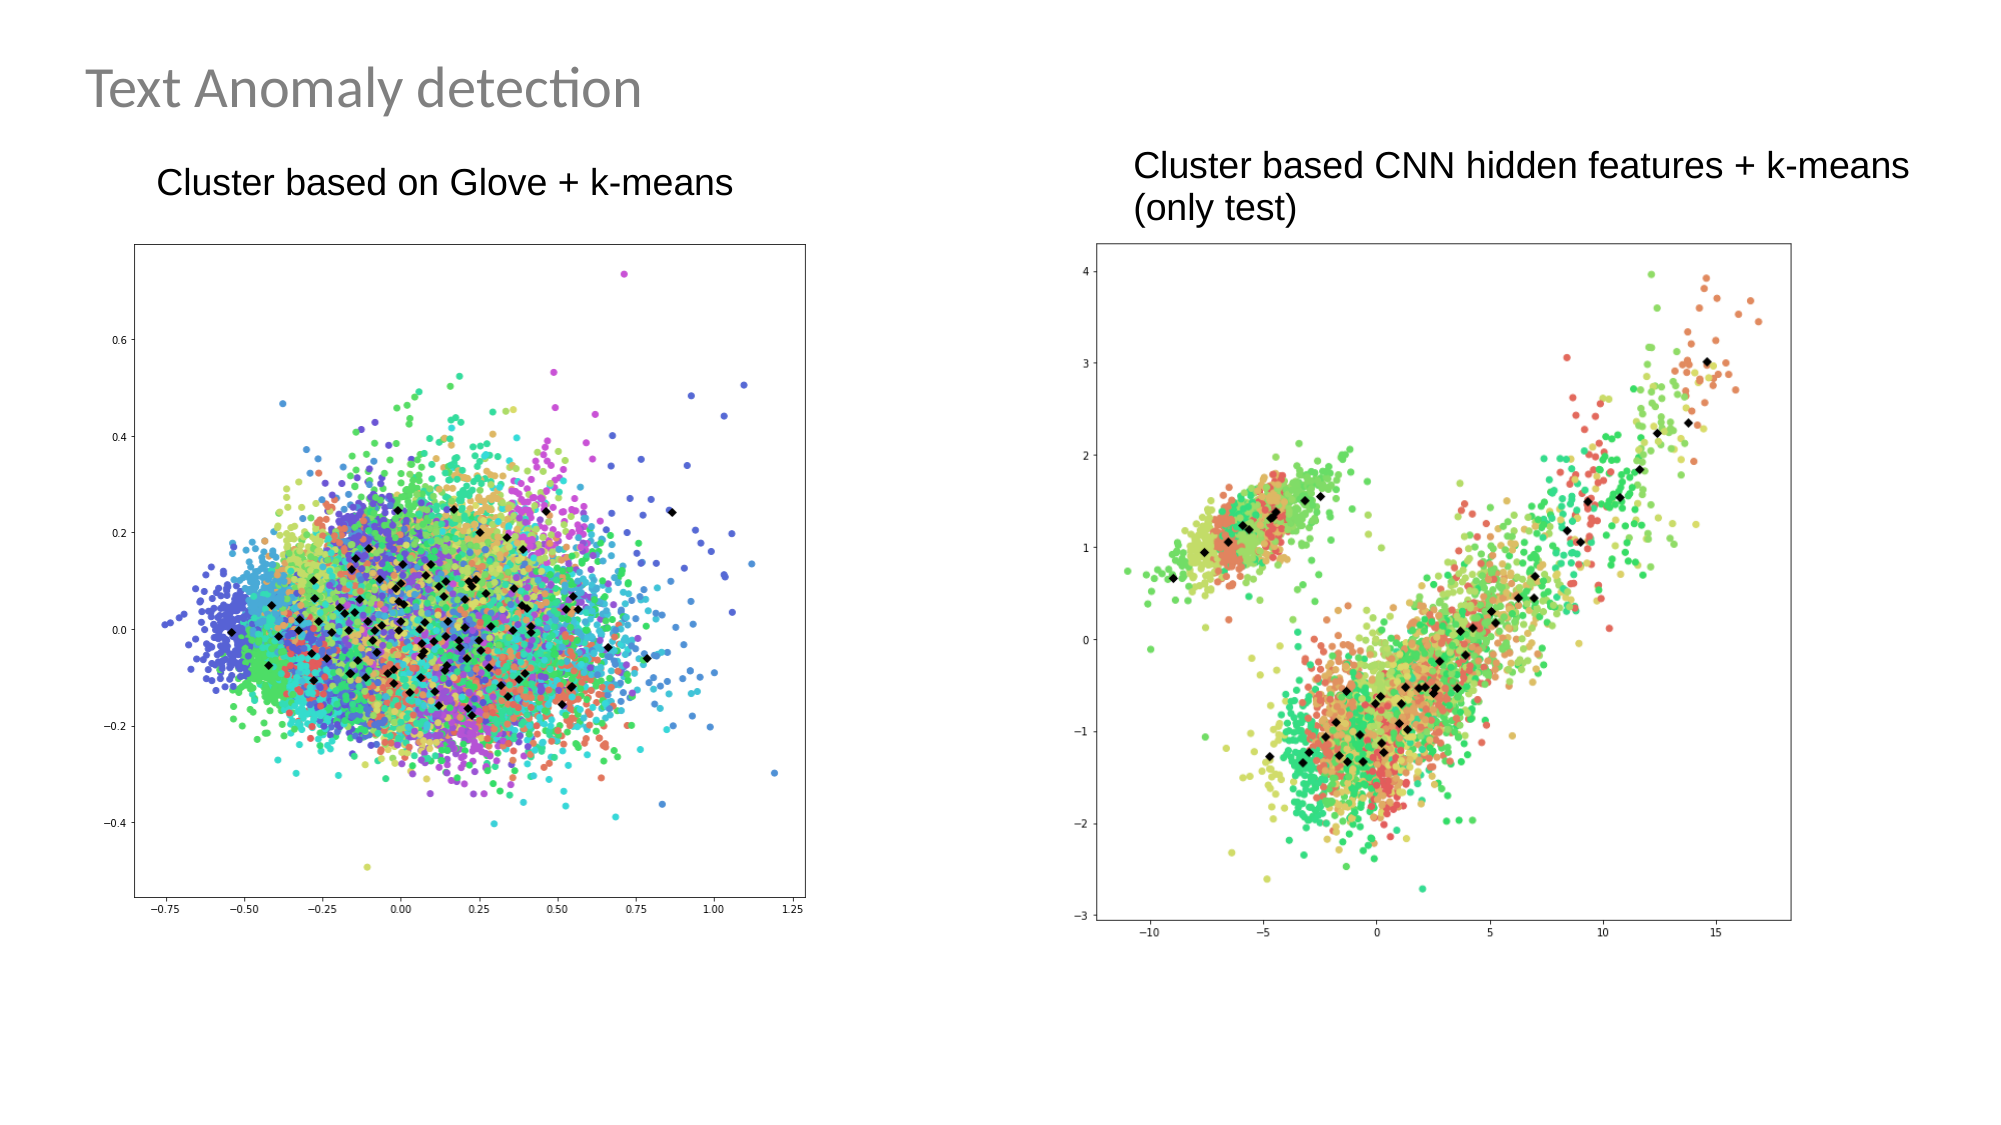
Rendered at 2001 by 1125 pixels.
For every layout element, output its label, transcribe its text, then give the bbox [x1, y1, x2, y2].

picture [94, 236, 875, 934]
text_box Cluster based CNN hidden features + k-means (only test) [1118, 137, 1926, 237]
picture [1061, 236, 1831, 953]
text_box Cluster based on Glove + k-means [141, 153, 749, 211]
title Text Anomaly detection [70, 0, 1796, 198]
